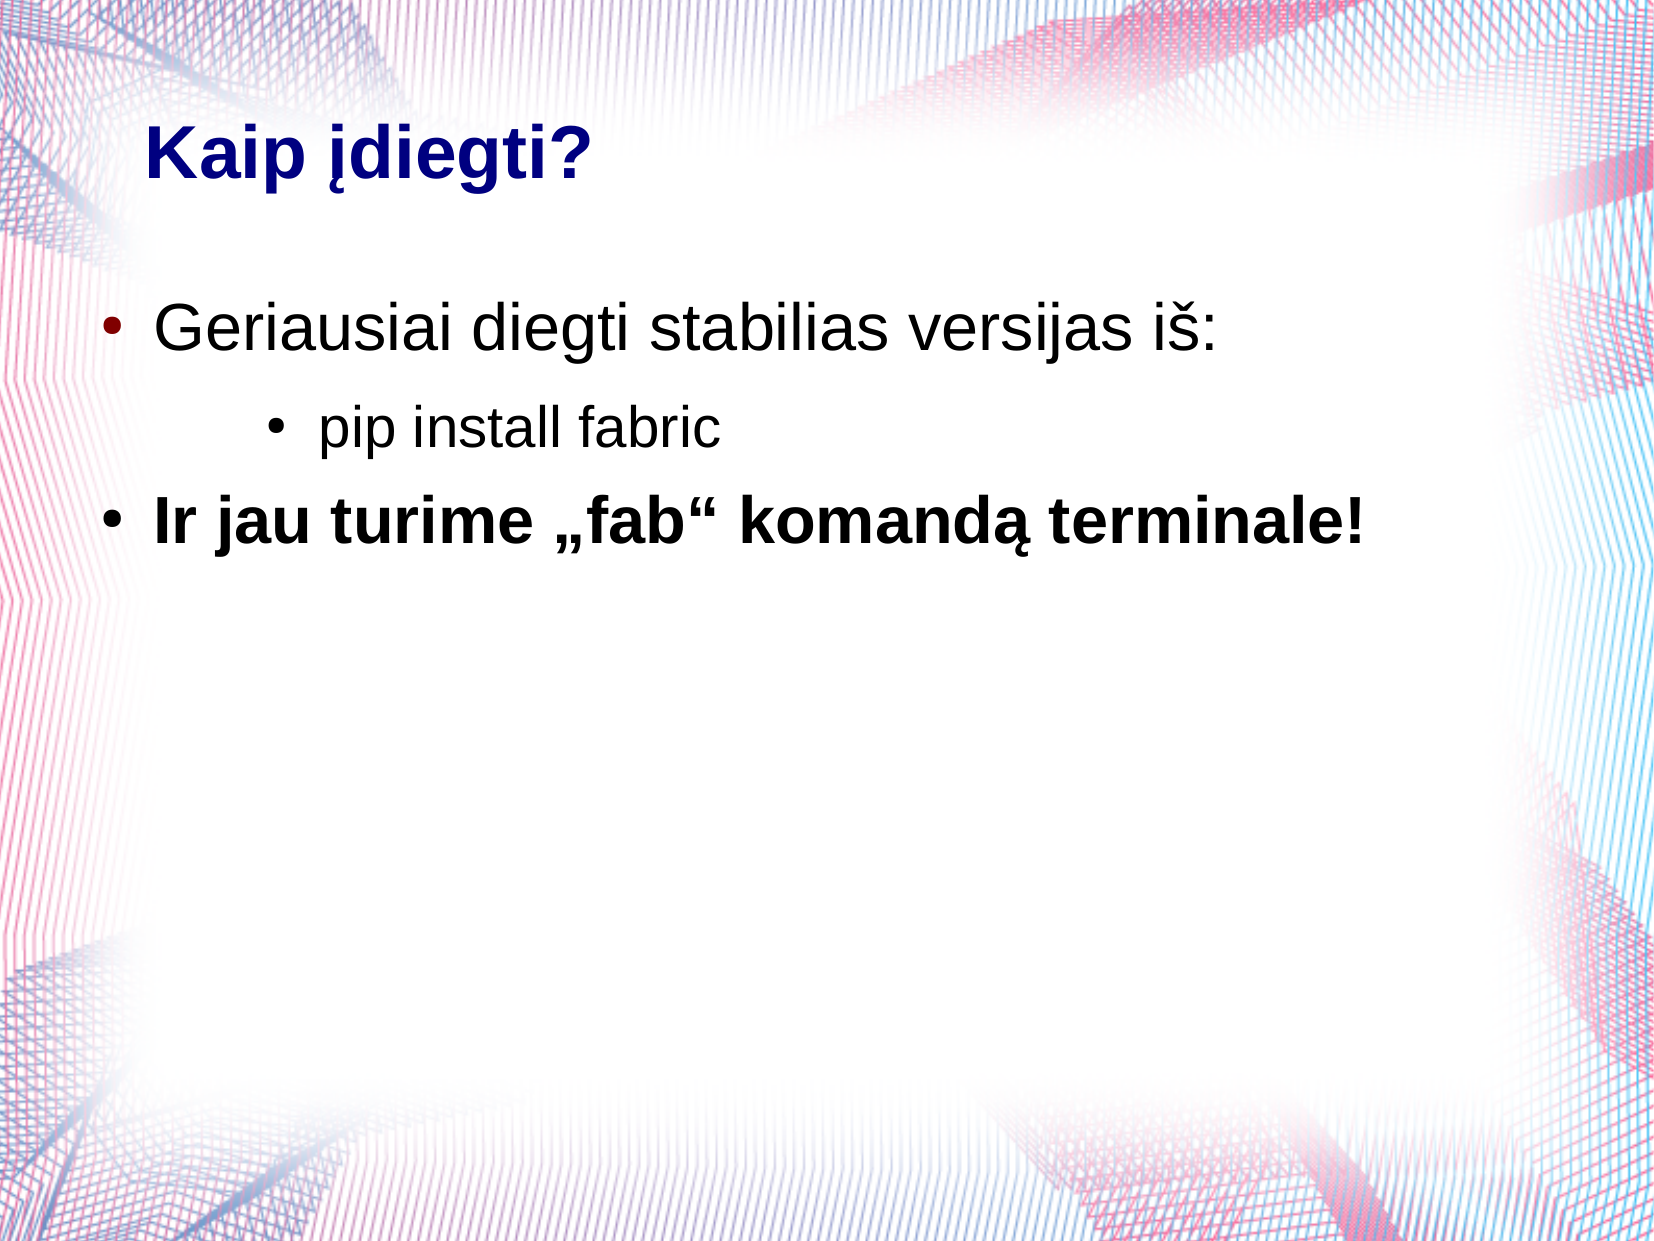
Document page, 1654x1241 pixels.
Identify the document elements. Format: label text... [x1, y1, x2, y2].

picture [0, 0, 1654, 1241]
title Kaip įdiegti? [82, 49, 1571, 257]
list Geriausiai diegti stabilias versijas iš: pip install fabric Ir jau turime „fab“ komandą terminale! [82, 290, 1571, 1109]
